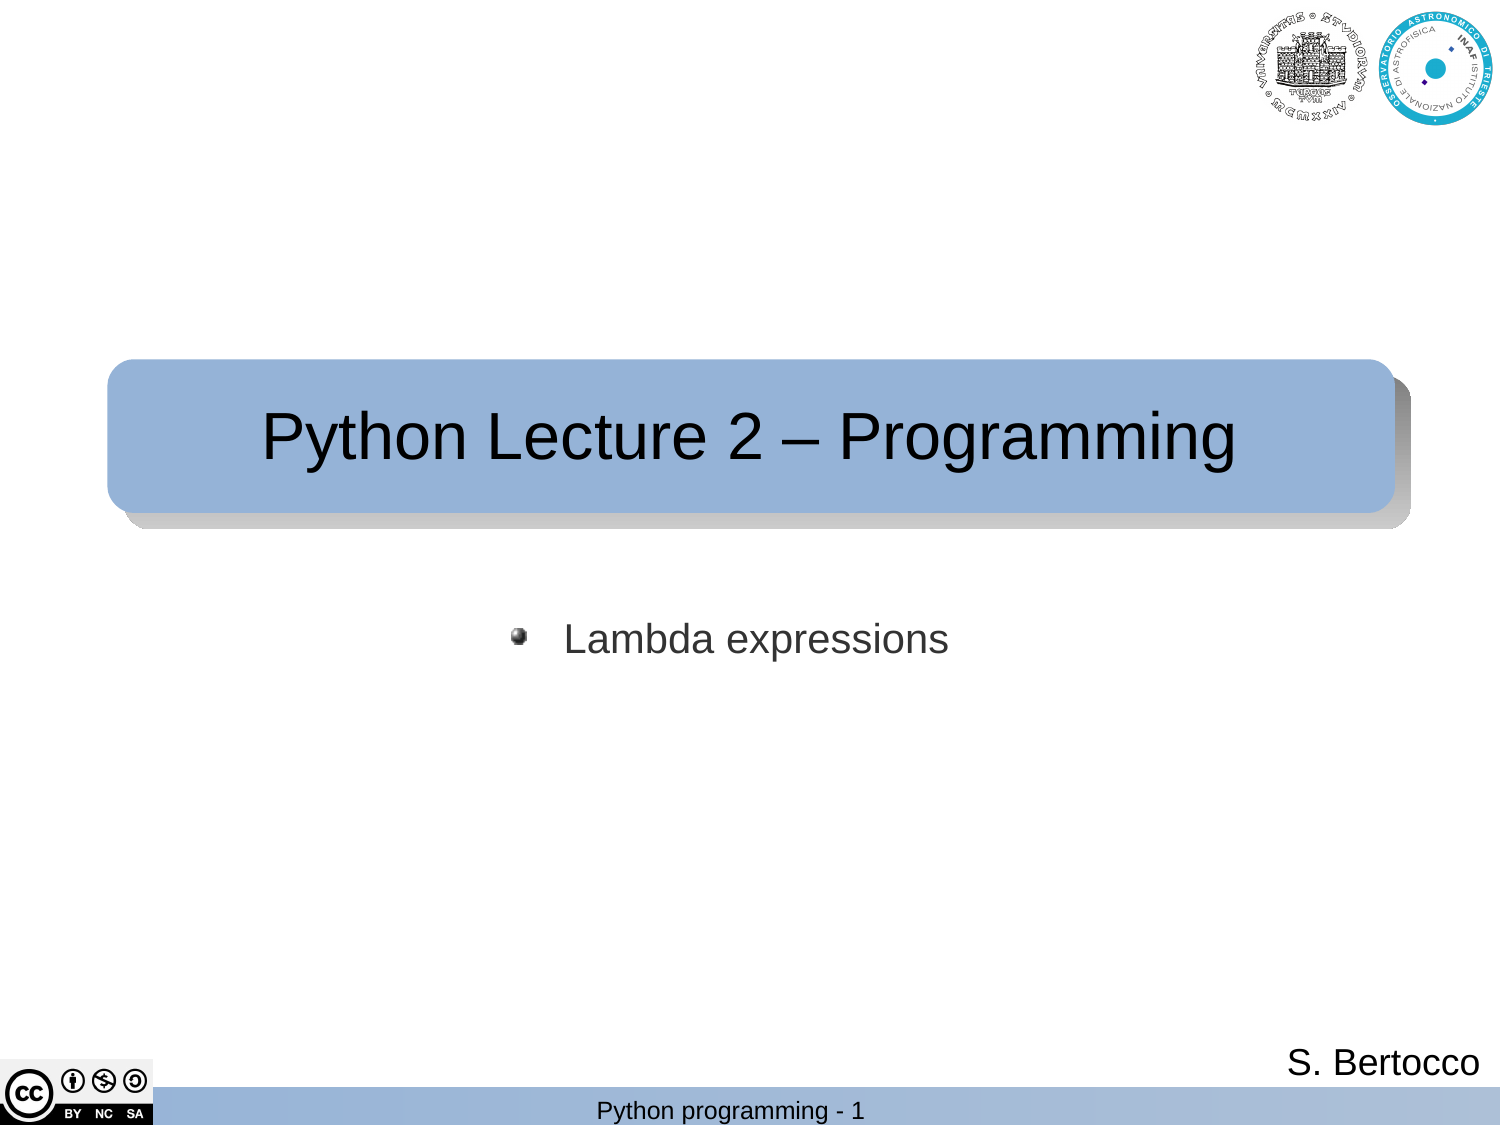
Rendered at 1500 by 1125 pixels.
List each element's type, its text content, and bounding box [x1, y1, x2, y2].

picture [1252, 0, 1500, 149]
list Lambda expressions [478, 603, 1038, 860]
picture [0, 1059, 153, 1125]
text_box Python Lecture 2 – Programming [112, 373, 1388, 492]
